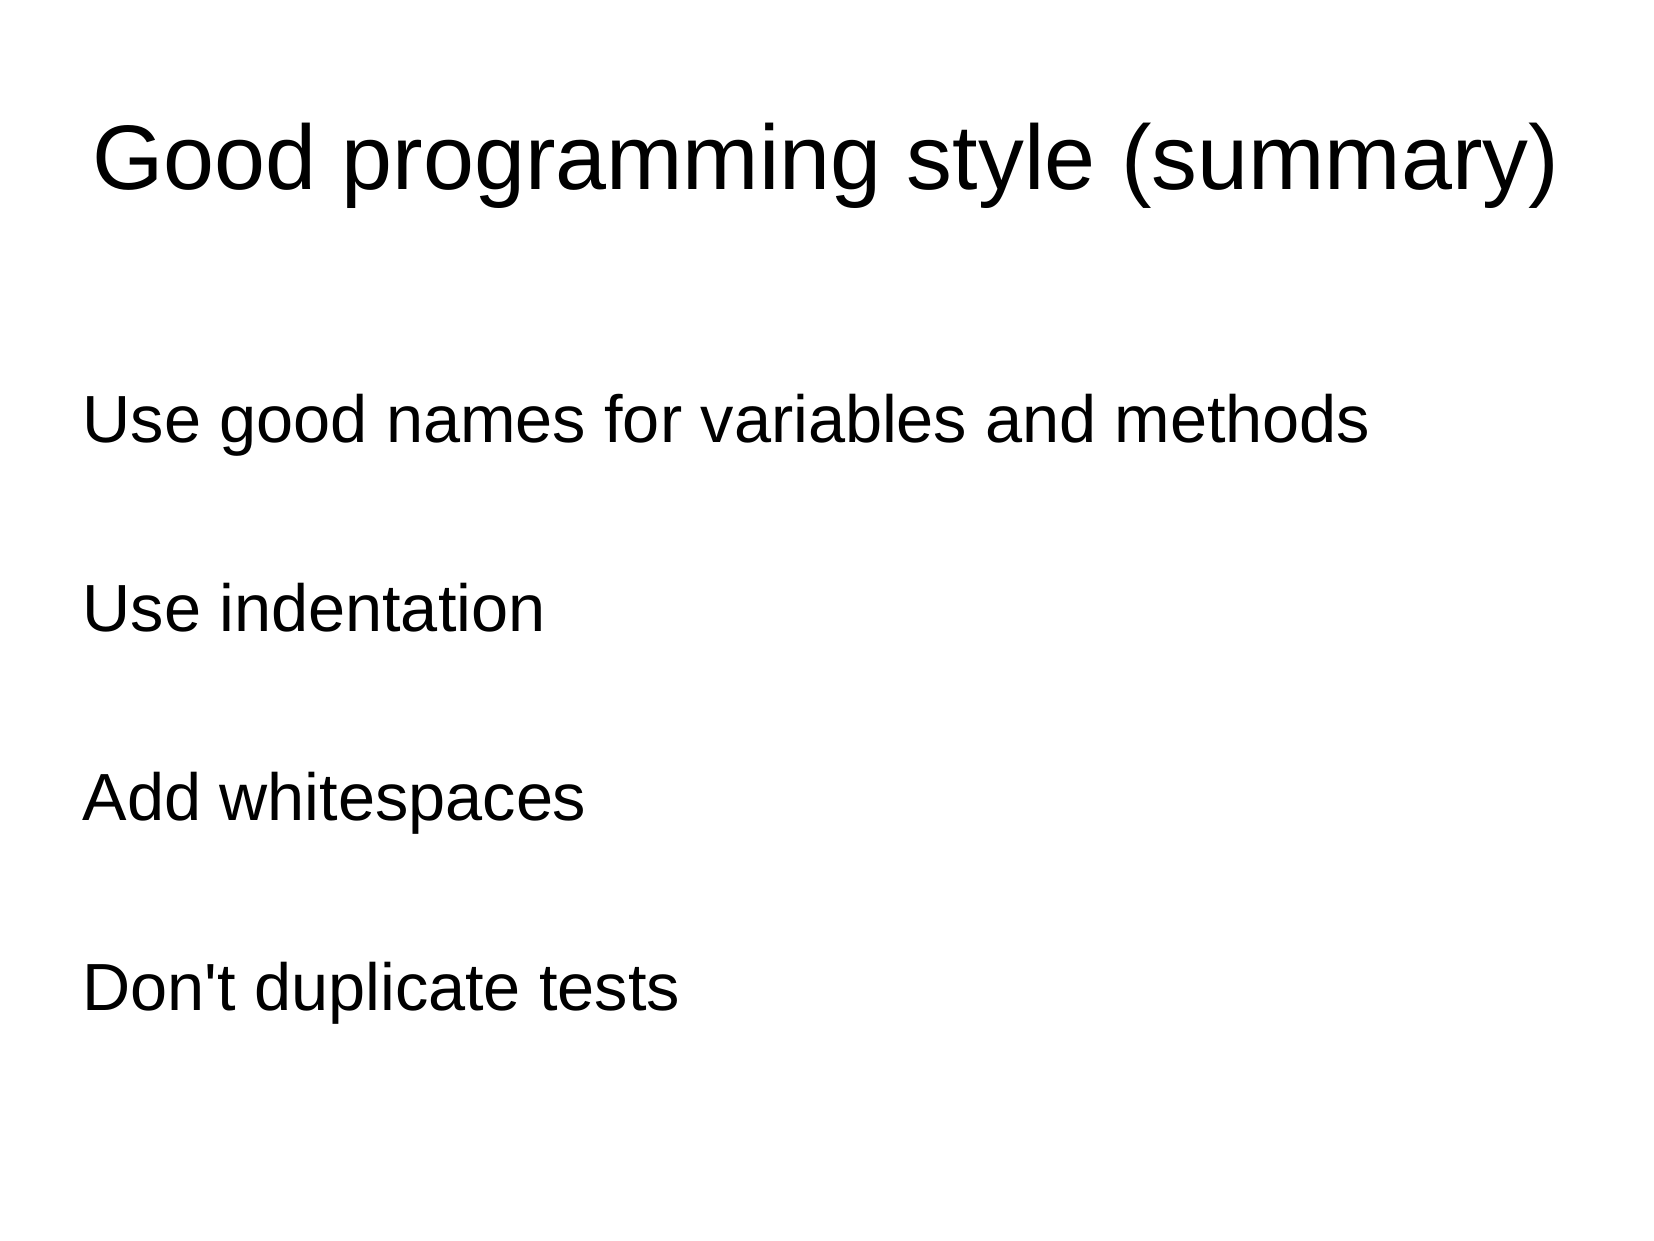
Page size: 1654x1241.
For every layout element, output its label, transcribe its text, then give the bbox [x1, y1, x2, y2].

title Good programming style (summary) [82, 56, 1571, 250]
subtitle Use good names for variables and methods Use indentation Add whitespaces Don't duplicate tests [82, 297, 1571, 1102]
